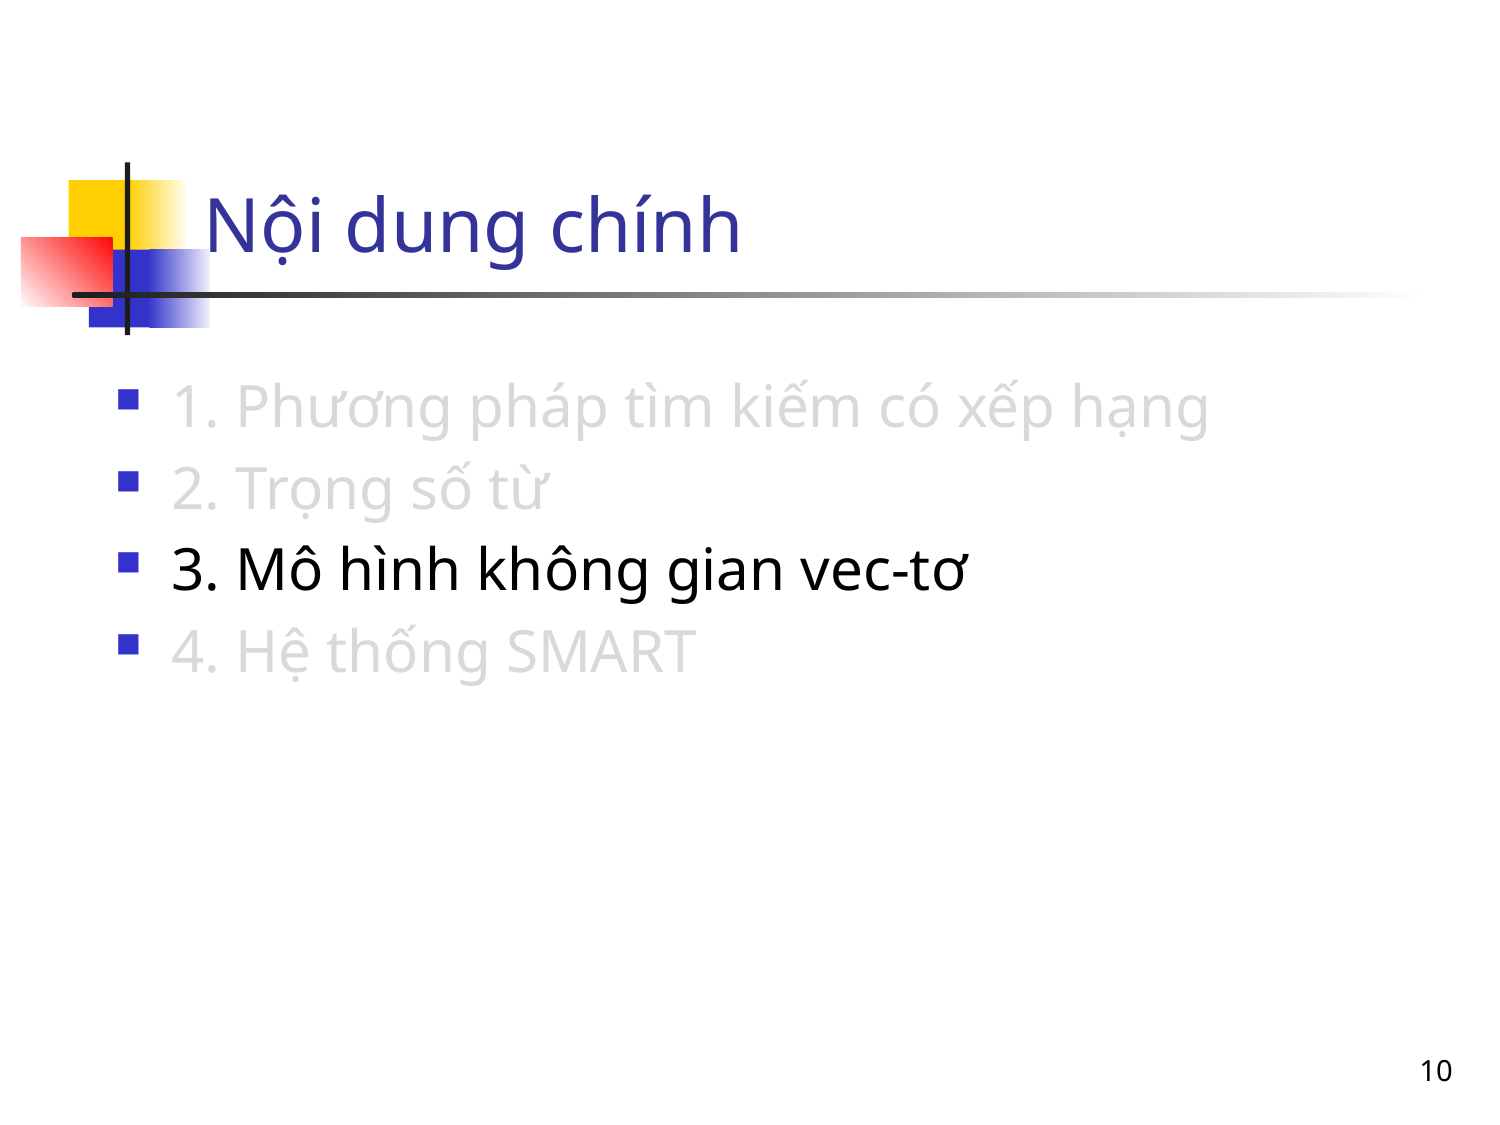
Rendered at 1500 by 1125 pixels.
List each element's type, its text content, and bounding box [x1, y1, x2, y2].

slide_number <number> [1155, 1024, 1468, 1100]
title Nội dung chính [188, 35, 1468, 275]
list 1. Phương pháp tìm kiếm có xếp hạng 2. Trọng số từ 3. Mô hình không gian vec-tơ 4. Hệ thống SMART [100, 361, 1469, 1006]
